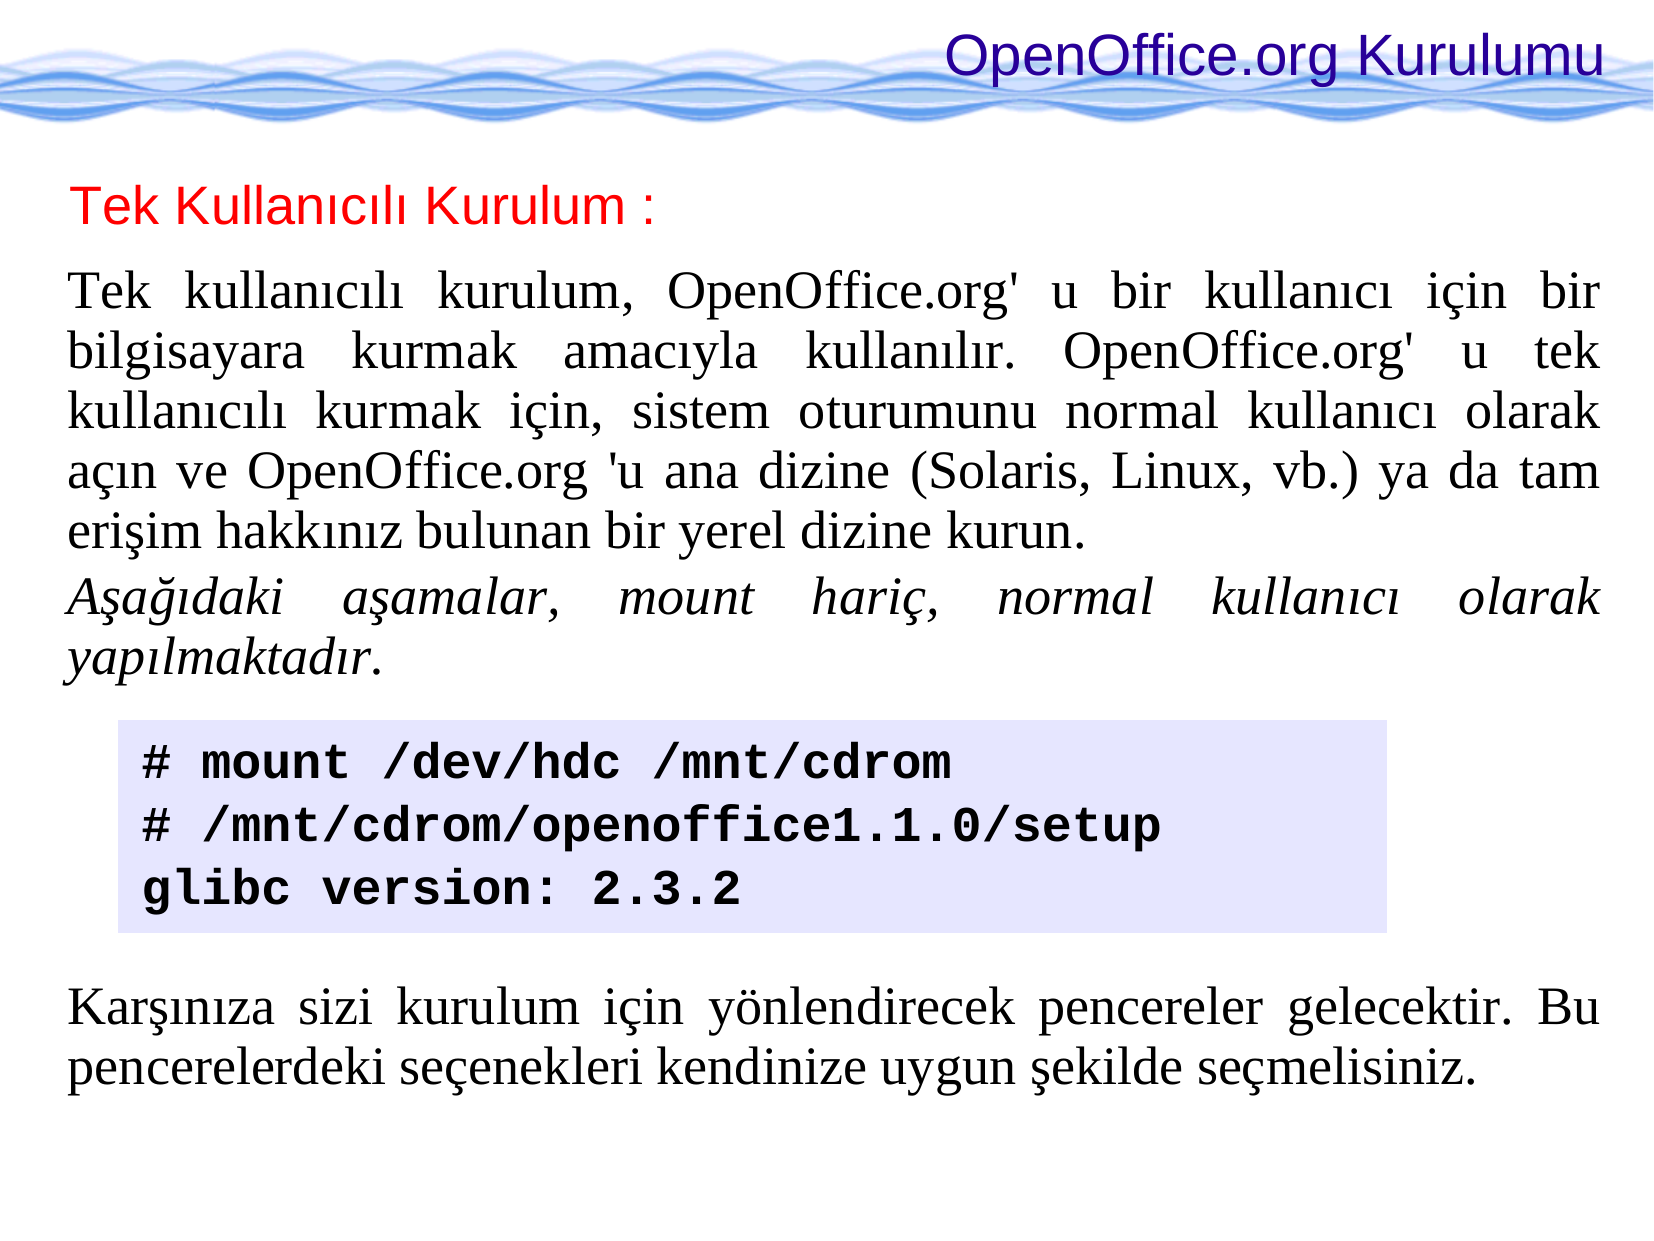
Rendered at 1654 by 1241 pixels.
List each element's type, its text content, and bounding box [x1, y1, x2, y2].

text_box OpenOffice.org Kurulumu [587, 15, 1654, 96]
picture [0, 41, 1654, 129]
text_box Tek Kullanıcılı Kurulum : [54, 168, 1610, 245]
text_box Tek kullanıcılı kurulum, OpenOffice.org' u bir kullanıcı için bir bilgisayara kurmak amacıyla kullanılır. OpenOffice.org' u tek kullanıcılı kurmak için, sistem oturumunu normal kullanıcı olarak açın ve OpenOffice.org 'u ana dizine (Solaris, Linux, vb.) ya da tam erişim hakkınız bulunan bir yerel dizine kurun. Aşağıdaki aşamalar, mount hariç, normal kullanıcı olarak yapılmaktadır. # mount /dev/hdc /mnt/cdrom # /mnt/cdrom/openoffice1.1.0/setup glibc version: 2.3.2 Karşınıza sizi kurulum için yönlendirecek pencereler gelecektir. Bu pencerelerdeki seçenekleri kendinize uygun şekilde seçmelisiniz. [52, 253, 1618, 1234]
